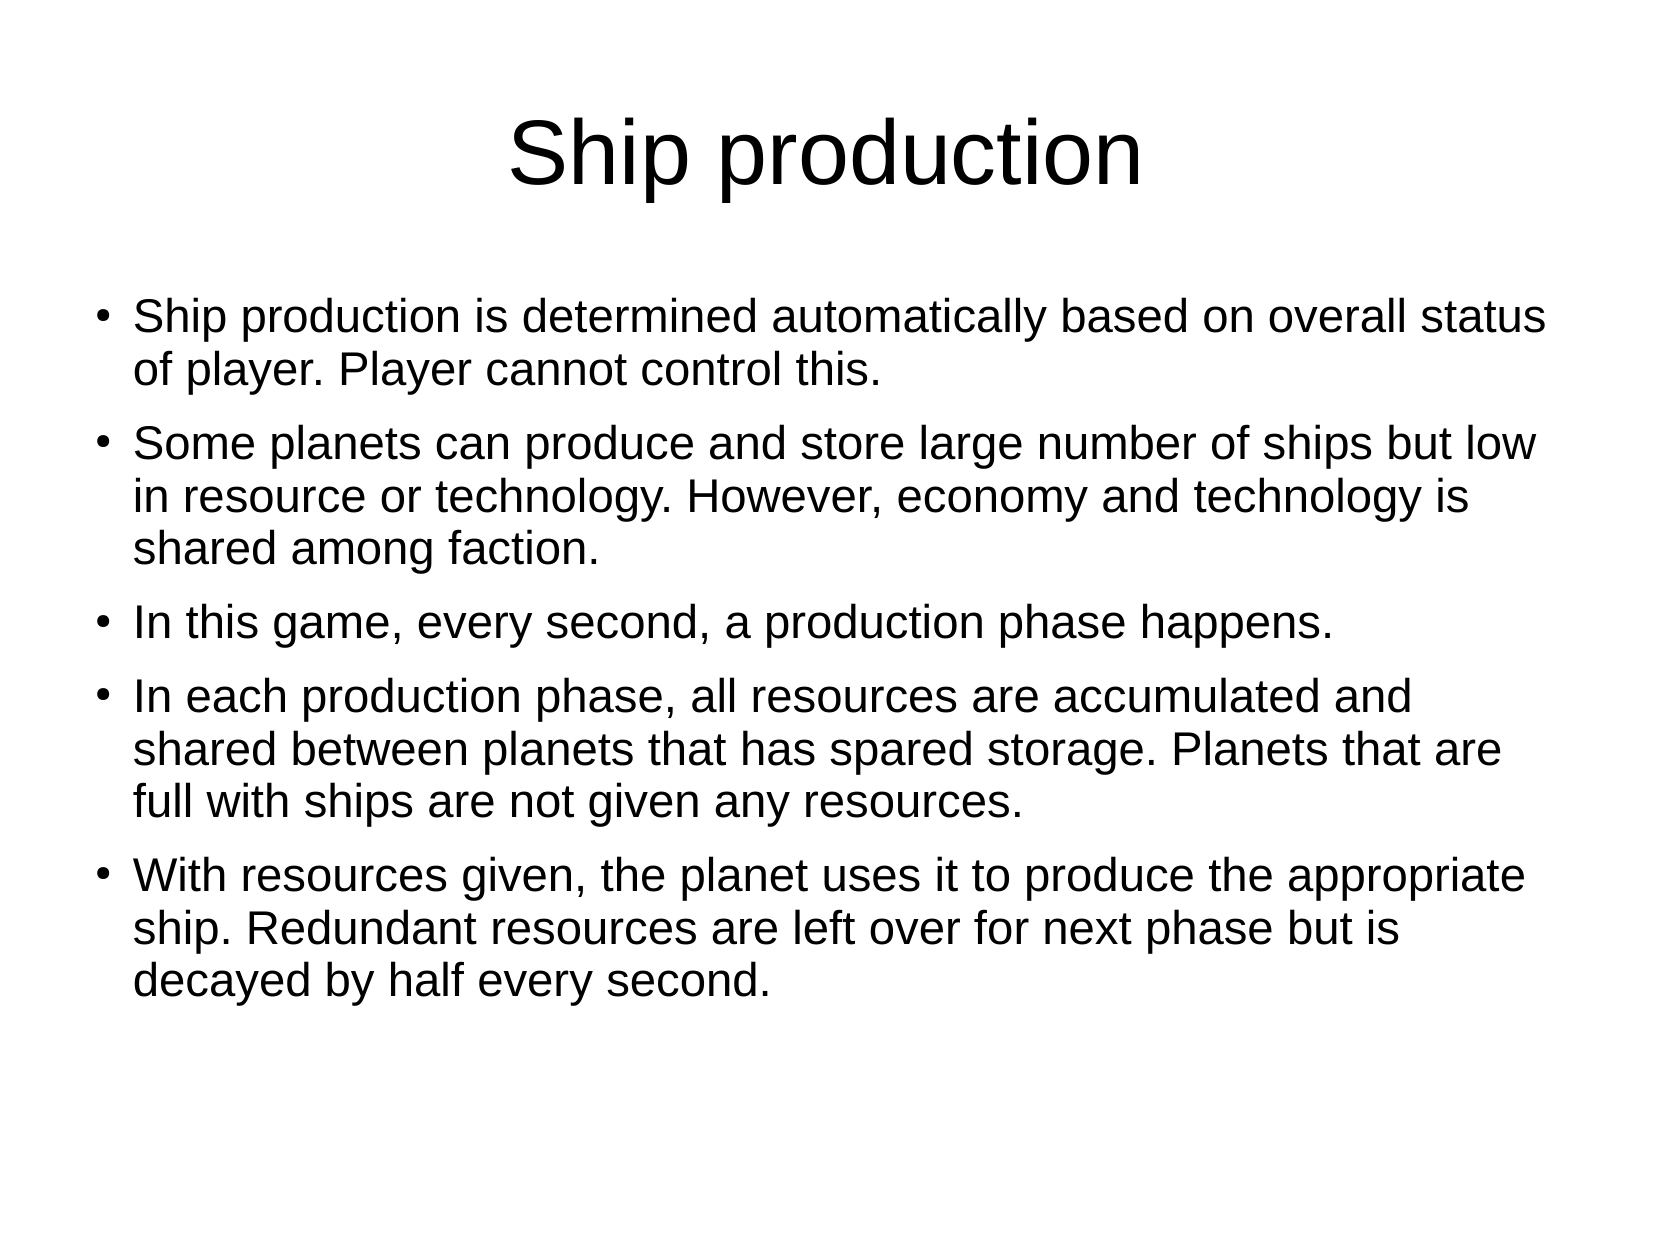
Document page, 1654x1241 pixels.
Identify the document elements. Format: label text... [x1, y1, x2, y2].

title Ship production [82, 49, 1571, 257]
list Ship production is determined automatically based on overall status of player. Player cannot control this. Some planets can produce and store large number of ships but low in resource or technology. However, economy and technology is shared among faction. In this game, every second, a production phase happens. In each production phase, all resources are accumulated and shared between planets that has spared storage. Planets that are full with ships are not given any resources. With resources given, the planet uses it to produce the appropriate ship. Redundant resources are left over for next phase but is decayed by half every second. [82, 290, 1571, 1010]
